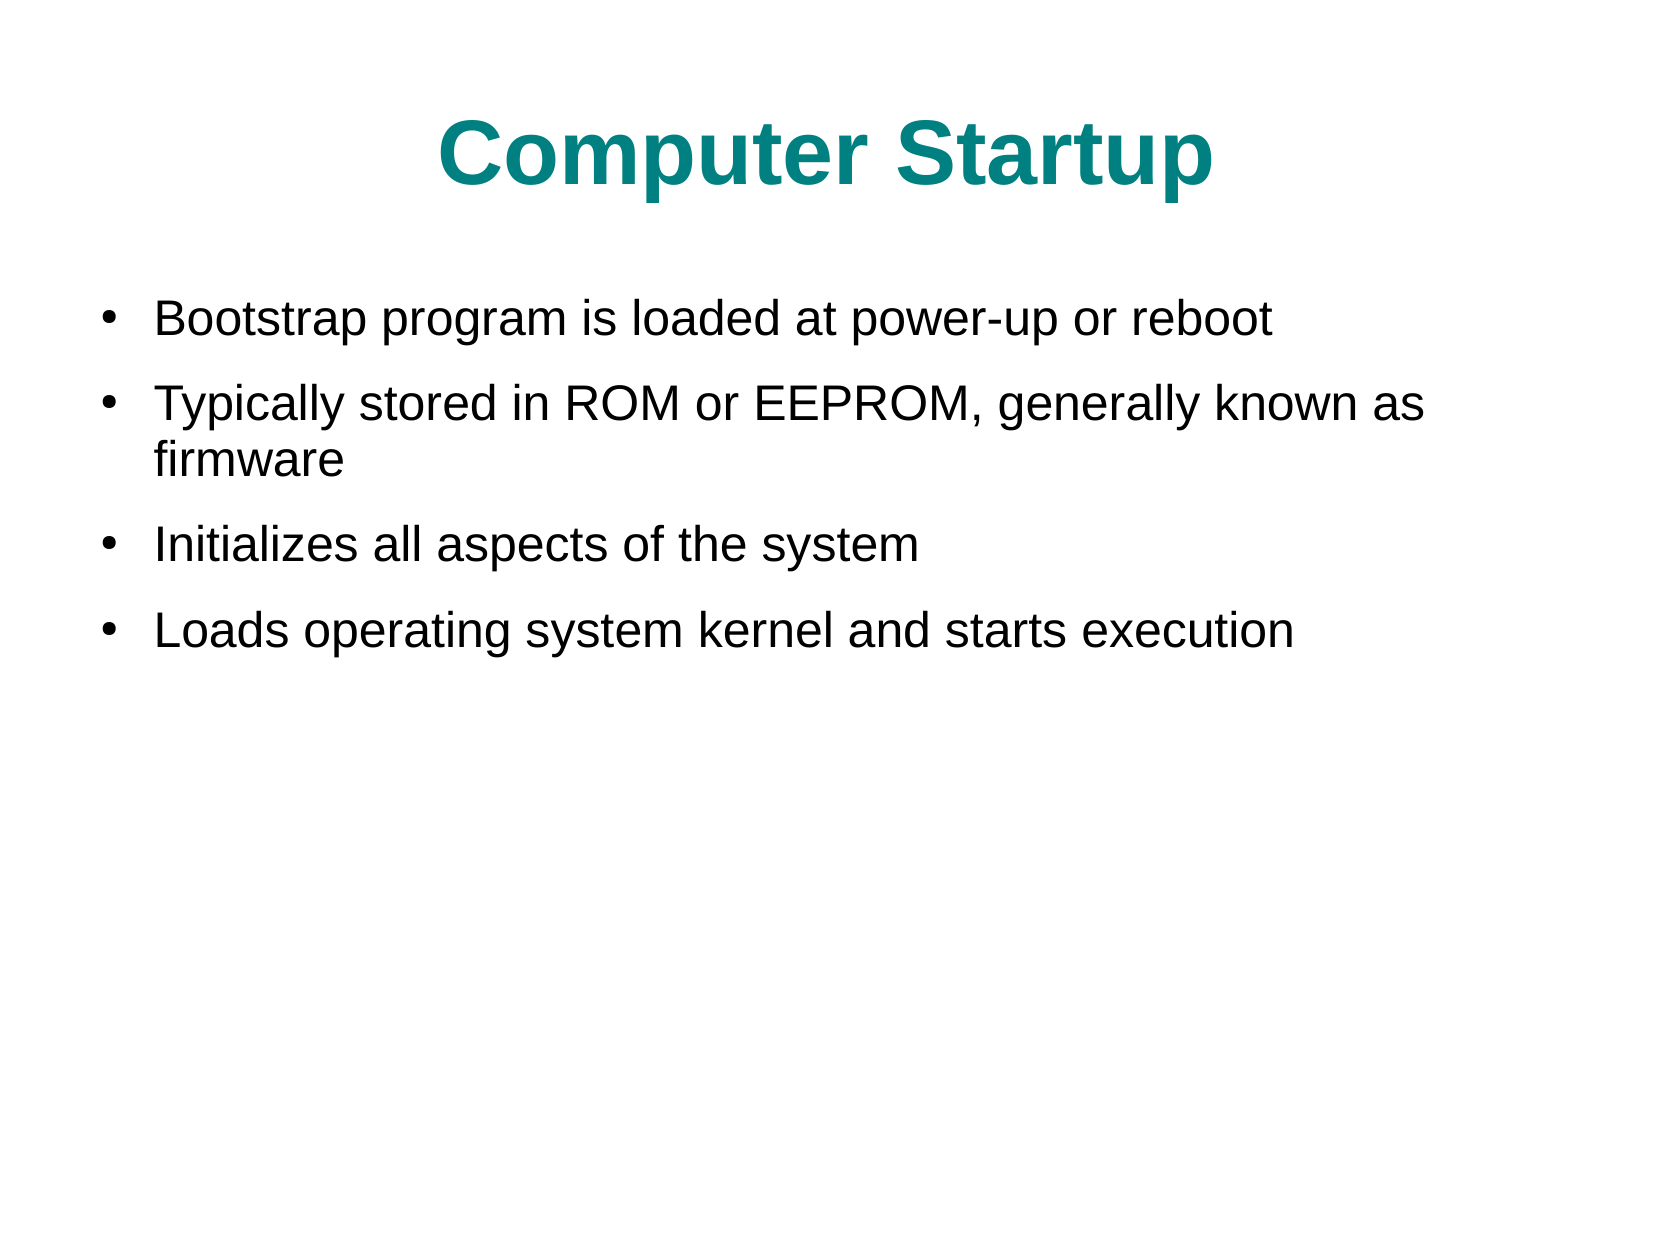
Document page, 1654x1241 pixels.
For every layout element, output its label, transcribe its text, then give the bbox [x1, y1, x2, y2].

title Computer Startup [82, 49, 1571, 257]
list Bootstrap program is loaded at power-up or reboot Typically stored in ROM or EEPROM, generally known as firmware Initializes all aspects of the system Loads operating system kernel and starts execution [82, 290, 1571, 1010]
